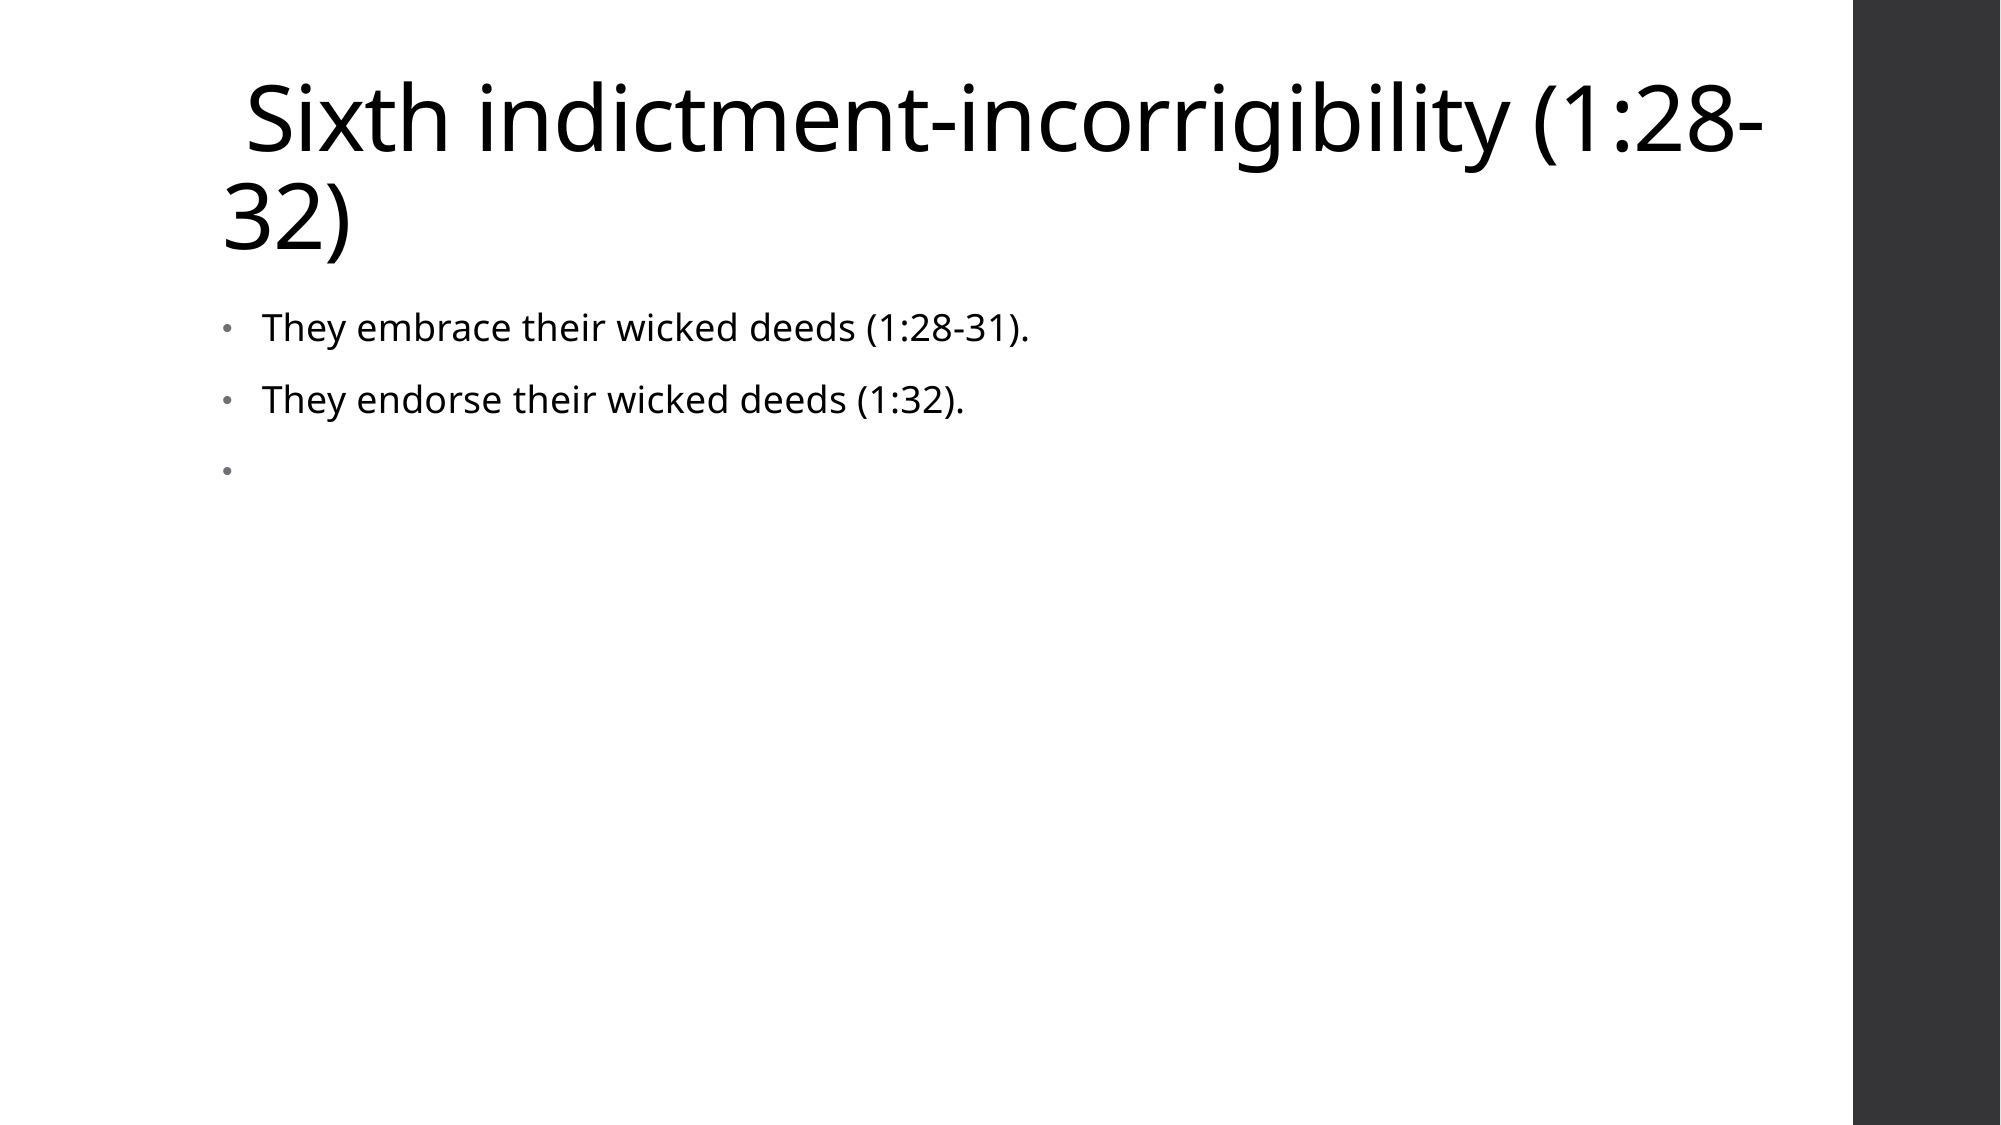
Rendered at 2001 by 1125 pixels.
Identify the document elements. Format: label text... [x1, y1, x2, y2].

list They embrace their wicked deeds (1:28-31). They endorse their wicked deeds (1:32). [206, 299, 1617, 1014]
title Sixth indictment-incorrigibility (1:28-32) [206, 60, 1797, 278]
